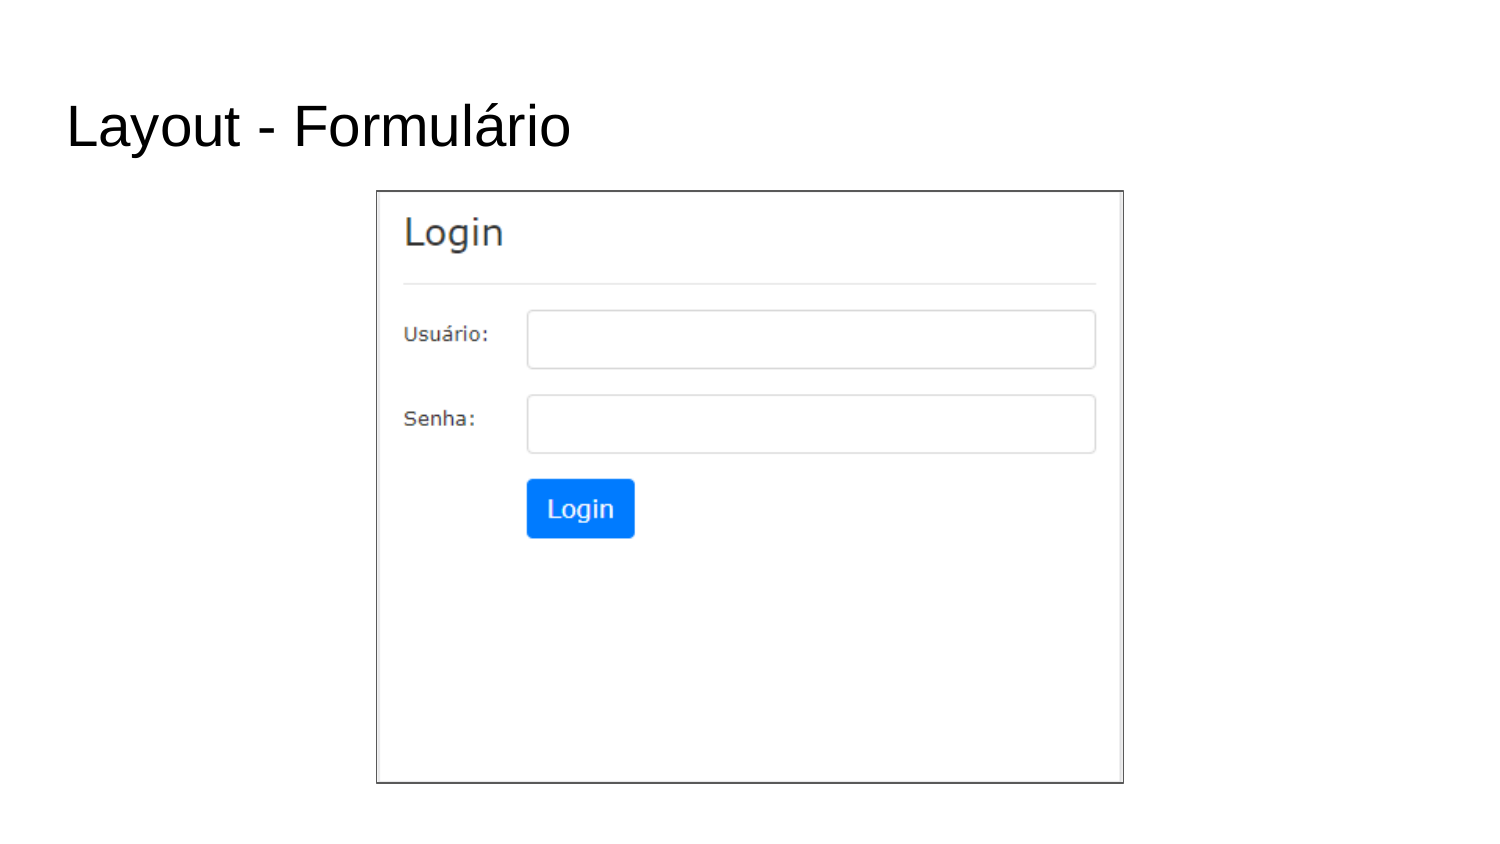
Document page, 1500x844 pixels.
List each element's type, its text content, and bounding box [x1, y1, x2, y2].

title Layout - Formulário [51, 72, 1449, 167]
picture [377, 191, 1123, 783]
